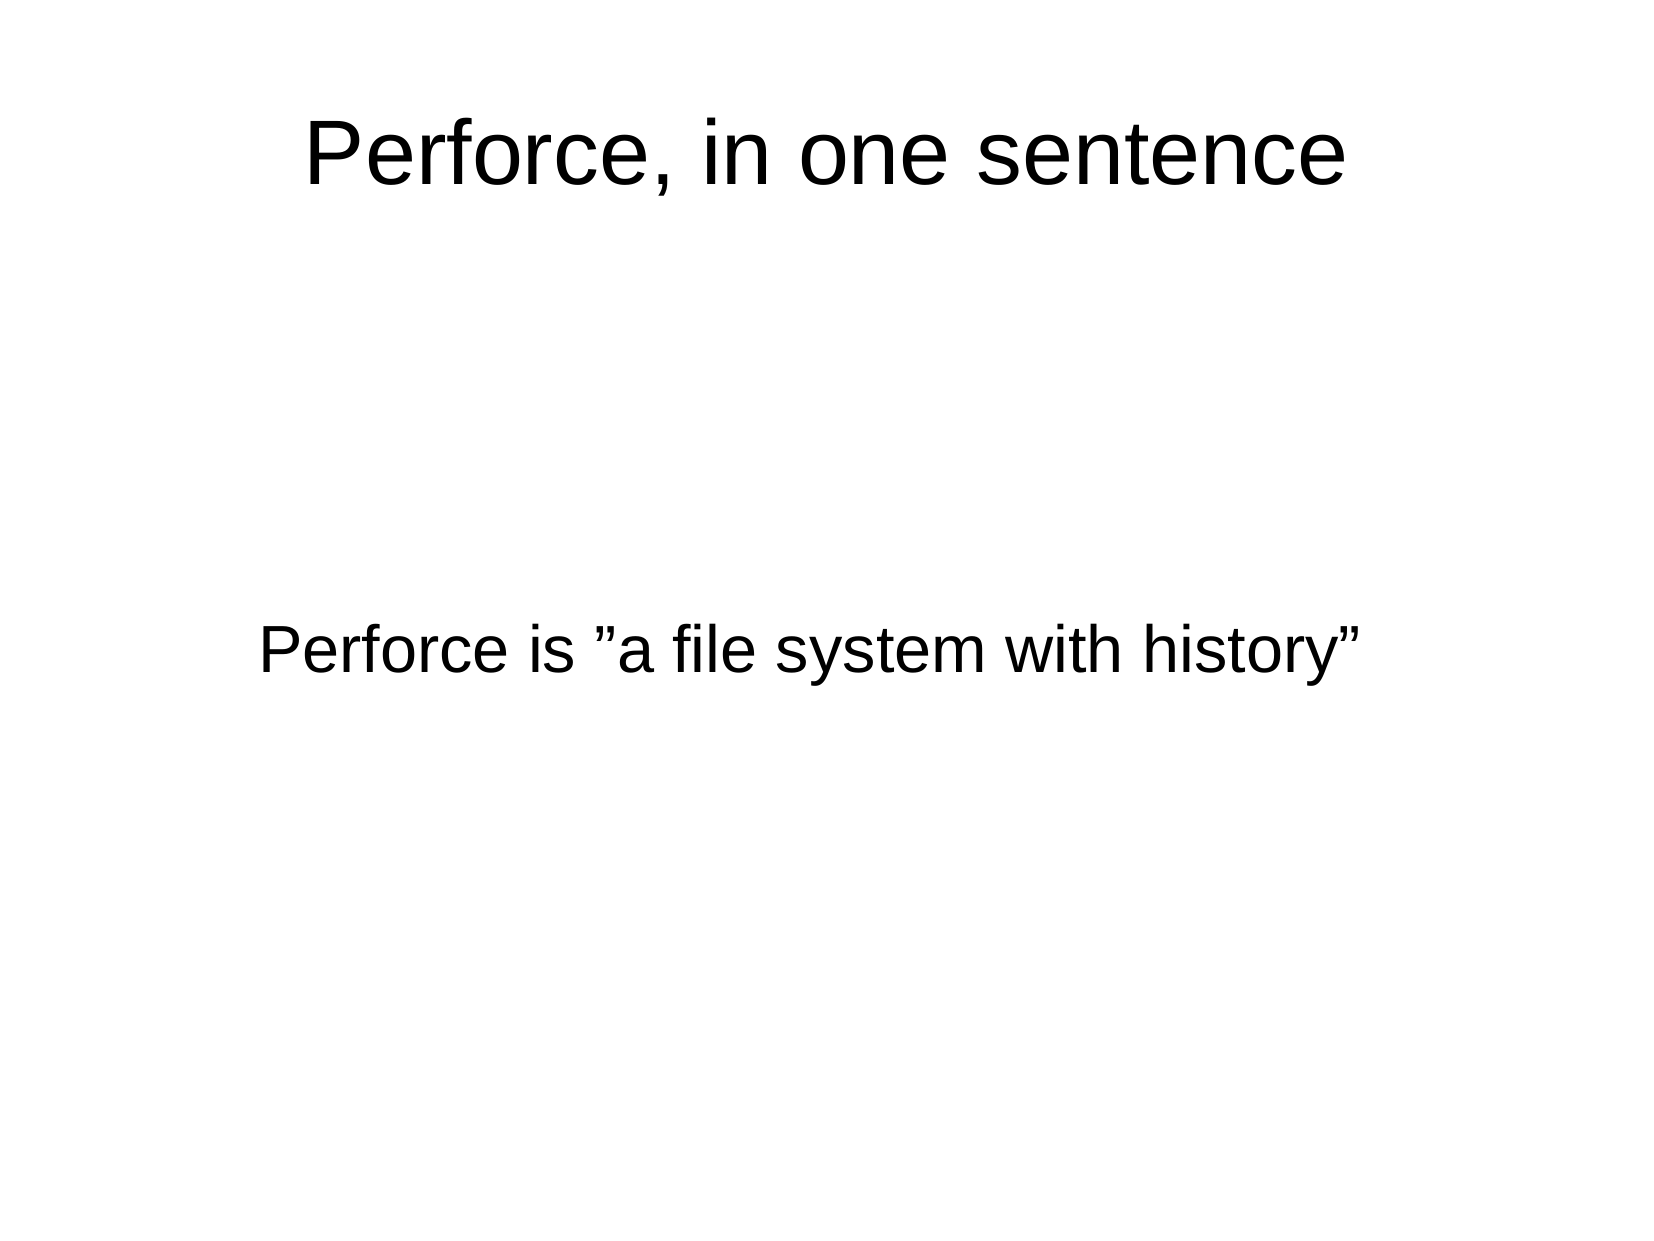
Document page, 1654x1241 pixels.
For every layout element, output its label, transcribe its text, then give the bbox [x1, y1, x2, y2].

subtitle Perforce is ”a file system with history” [82, 290, 1538, 1010]
title Perforce, in one sentence [82, 49, 1571, 257]
